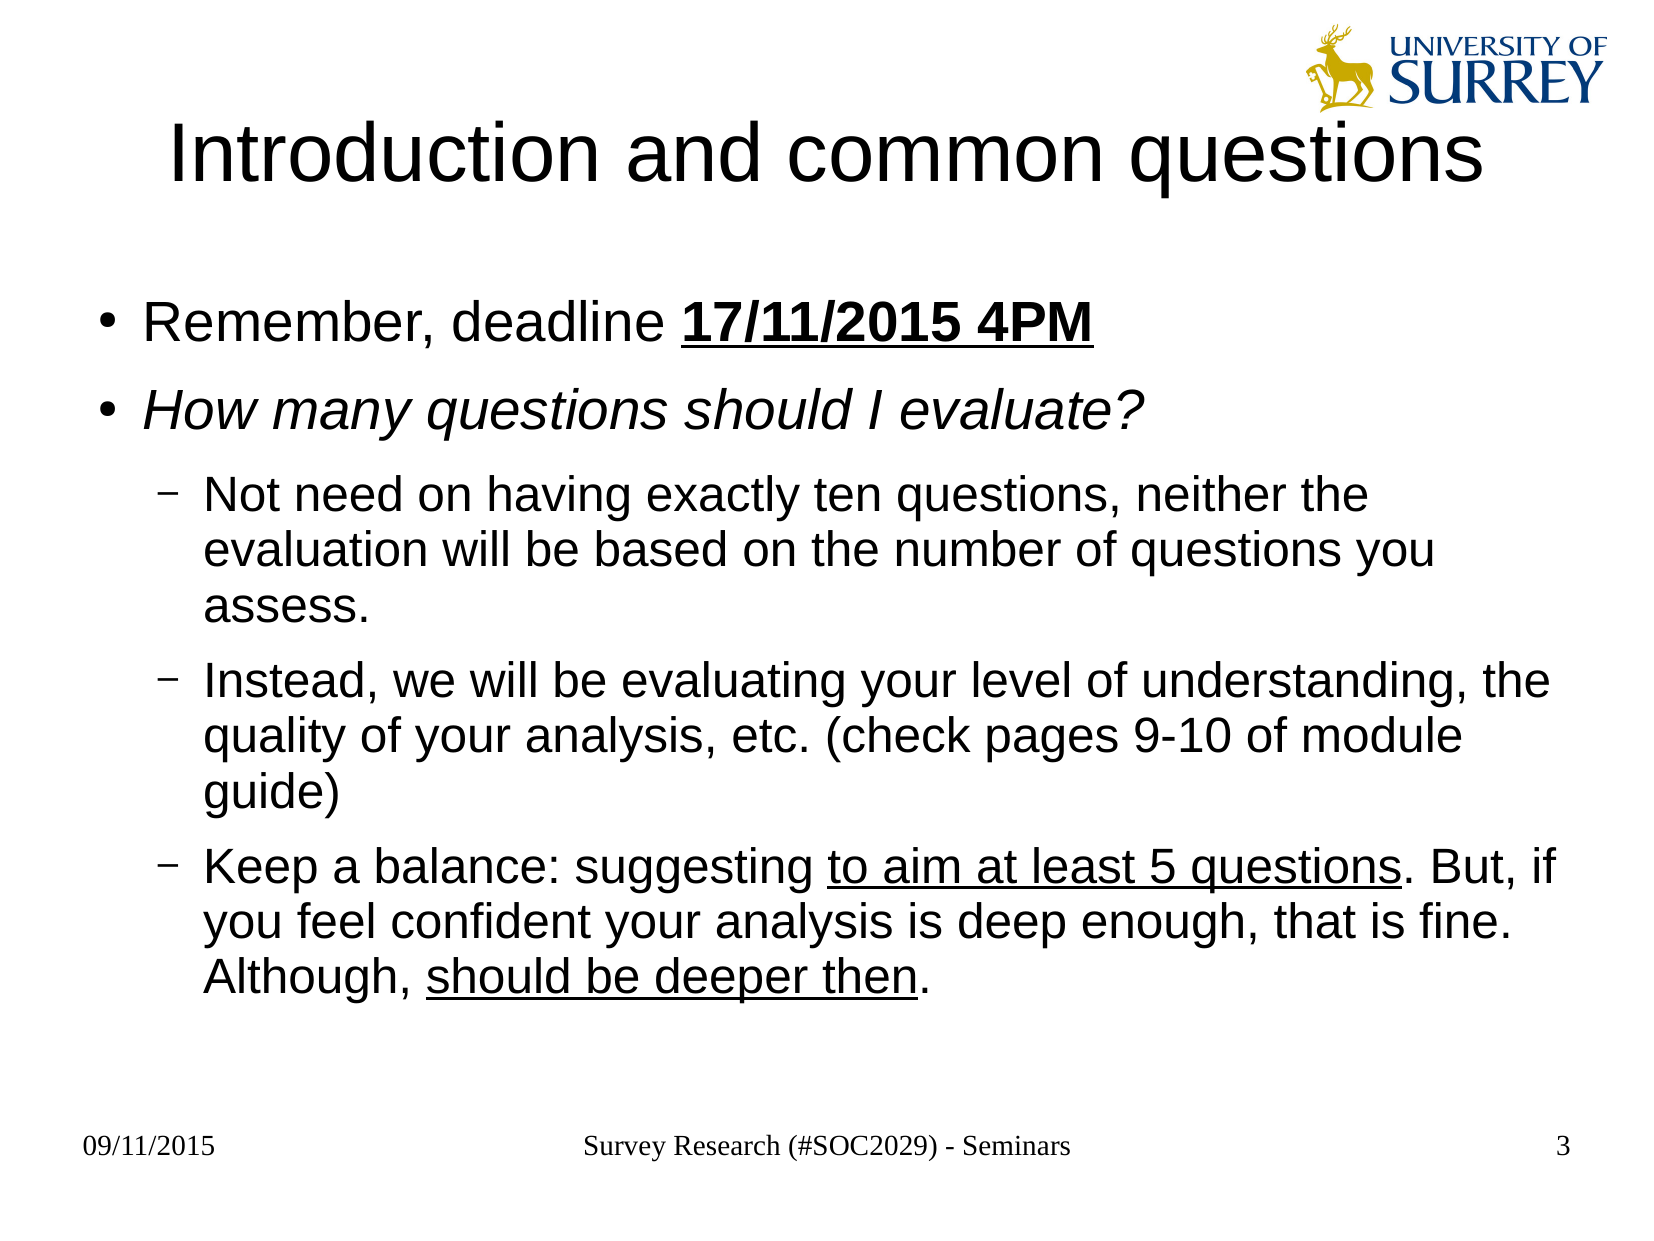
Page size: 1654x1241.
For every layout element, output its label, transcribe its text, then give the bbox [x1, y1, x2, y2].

title Introduction and common questions [82, 49, 1571, 257]
list Remember, deadline 17/11/2015 4PM How many questions should I evaluate? Not need on having exactly ten questions, neither the evaluation will be based on the number of questions you assess. Instead, we will be evaluating your level of understanding, the quality of your analysis, etc. (check pages 9-10 of module guide) Keep a balance: suggesting to aim at least 5 questions. But, if you feel confident your analysis is deep enough, that is fine. Although, should be deeper then. [82, 290, 1571, 1010]
picture [1306, 23, 1607, 113]
